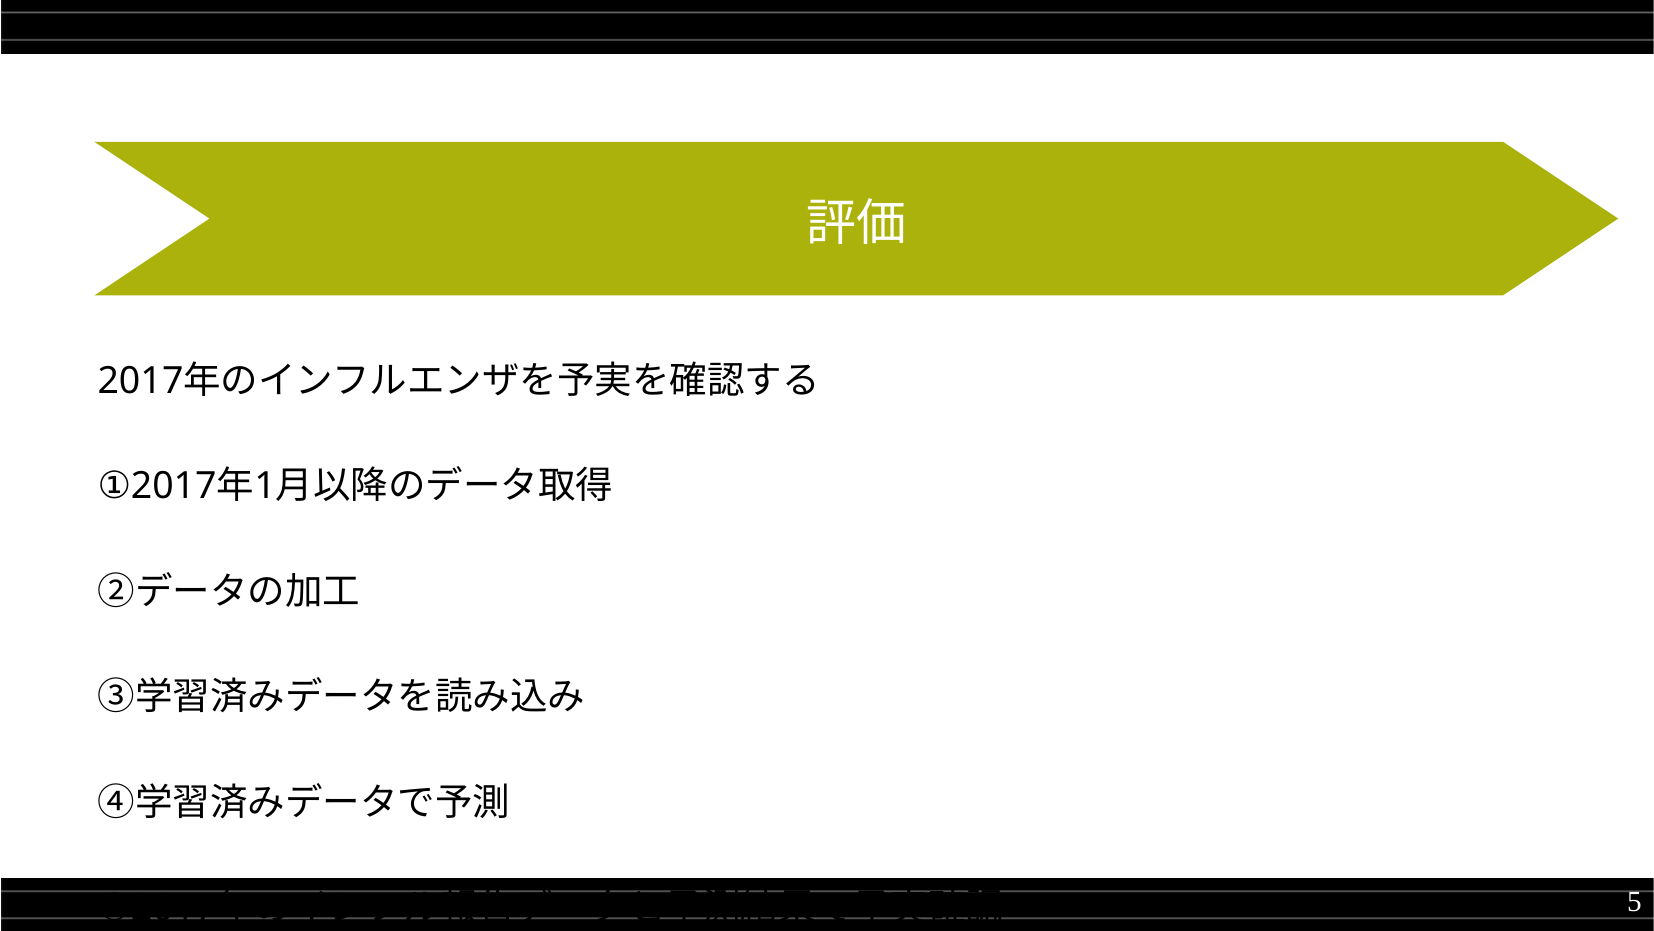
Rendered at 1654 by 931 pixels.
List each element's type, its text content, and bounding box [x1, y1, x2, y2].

picture [1, 0, 1654, 54]
text_box 2017年のインフルエンザを予実を確認する ①2017年1月以降のデータ取得 ②データの加工 ③学習済みデータを読み込み ④学習済みデータで予測 ⑤2017年のインフル報告データと予測結果で予実確認 [82, 342, 1035, 770]
text_box 評価 [94, 141, 1619, 296]
picture [1, 878, 1654, 931]
